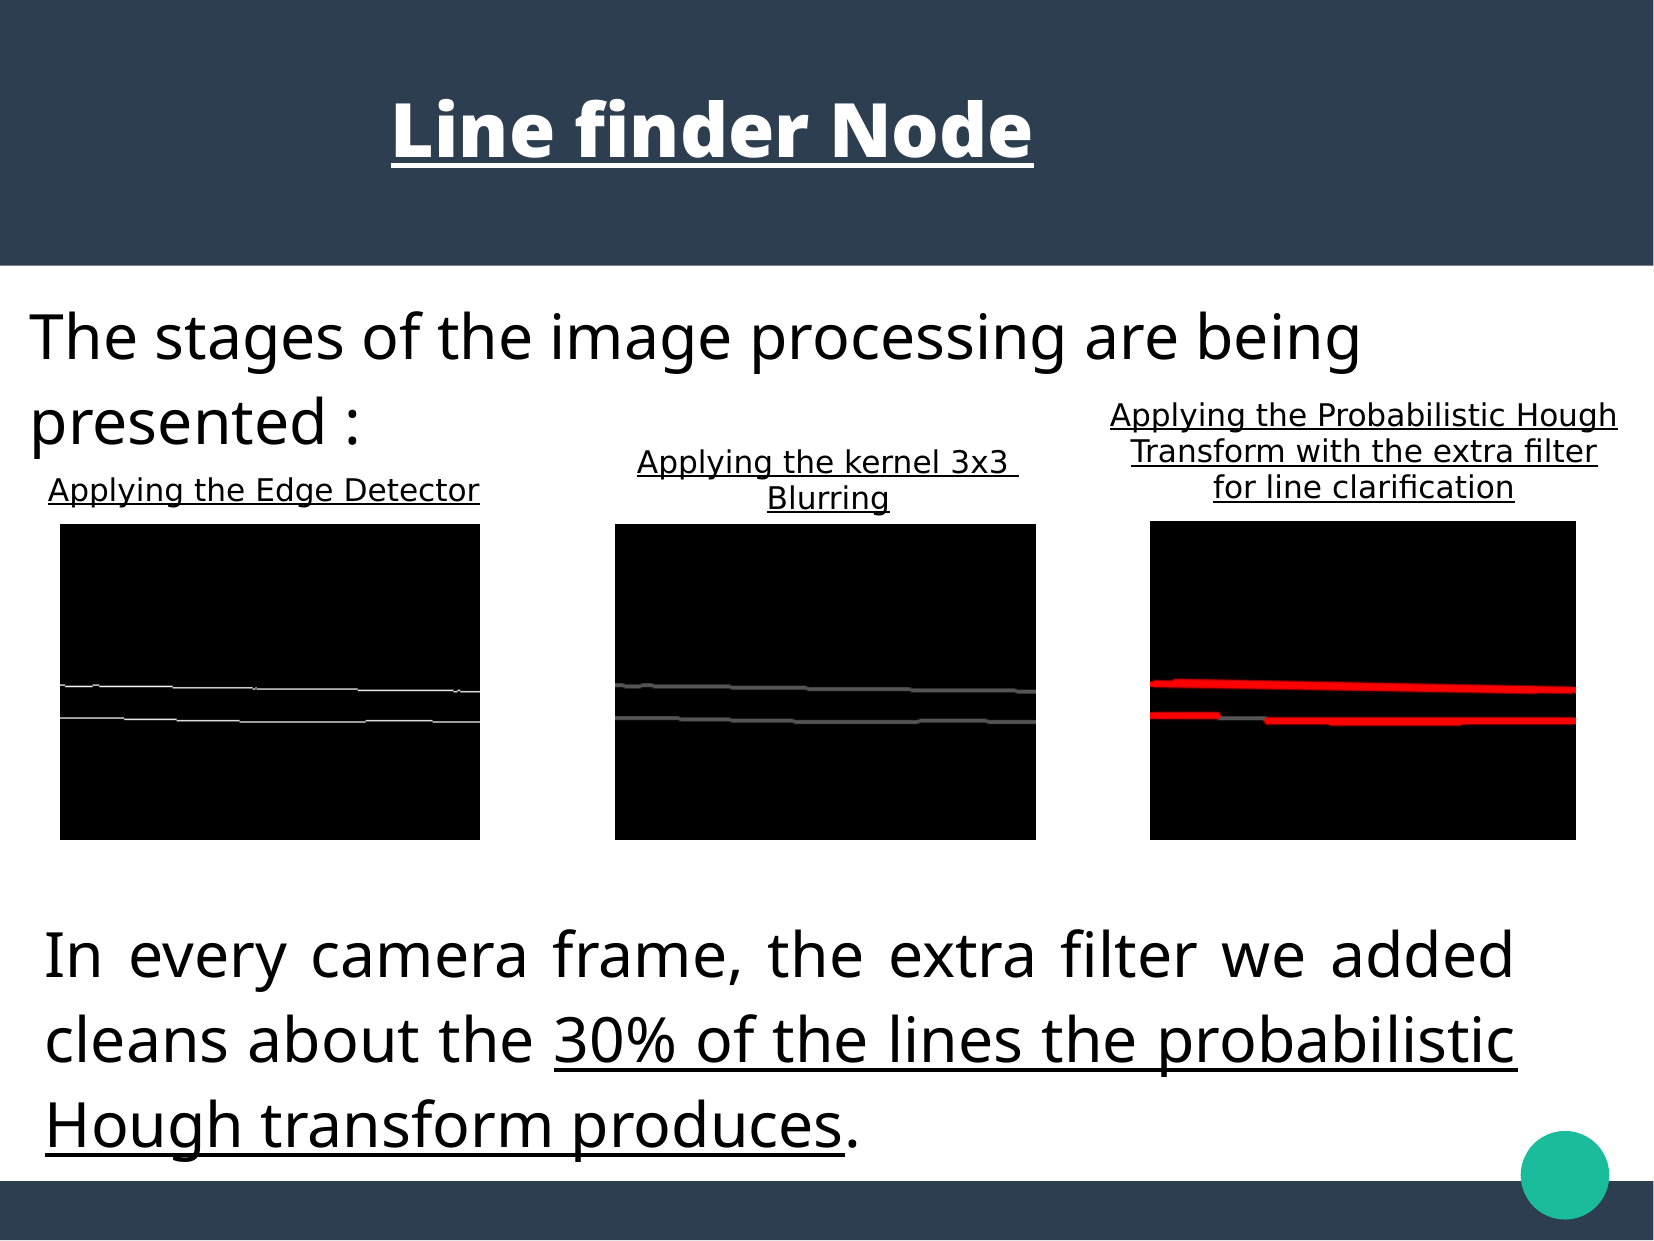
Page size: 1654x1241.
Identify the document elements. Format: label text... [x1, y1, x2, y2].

text_box Applying the kernel 3x3 Blurring [622, 436, 1034, 525]
picture [60, 524, 480, 841]
picture [1150, 521, 1576, 841]
text_box In every camera frame, the extra filter we added cleans about the 30% of the lines the probabilistic Hough transform produces. [30, 903, 1625, 1156]
text_box Applying the Probabilistic Hough Transform with the extra filter for line clarification [1095, 390, 1633, 514]
text_box Applying the Edge Detector [33, 465, 496, 517]
title Line finder Node [59, 49, 1595, 207]
picture [615, 524, 1036, 841]
text_box The stages of the image processing are being presented : [15, 285, 1636, 1156]
